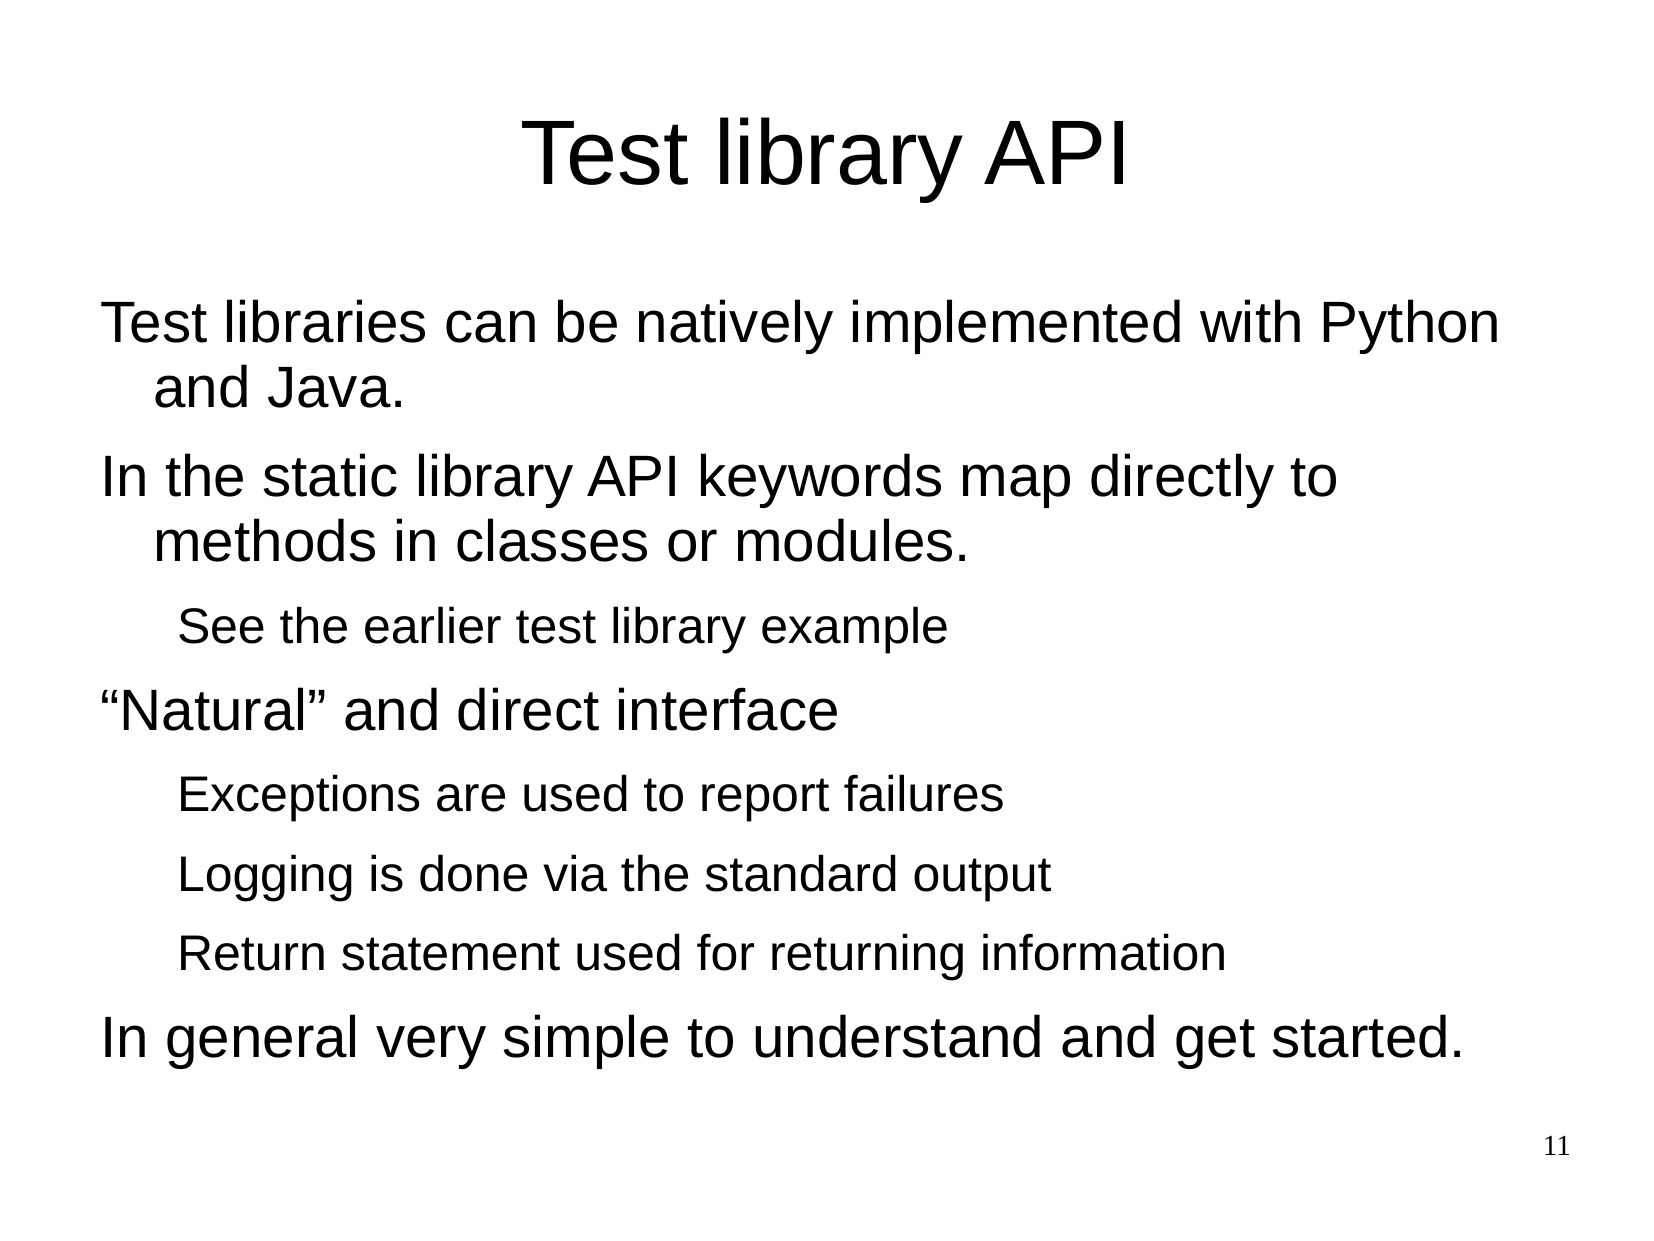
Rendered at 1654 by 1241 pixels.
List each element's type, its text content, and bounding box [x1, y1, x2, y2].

list Test libraries can be natively implemented with Python and Java. In the static library API keywords map directly to methods in classes or modules. See the earlier test library example “Natural” and direct interface Exceptions are used to report failures Logging is done via the standard output Return statement used for returning information In general very simple to understand and get started. [82, 290, 1571, 1140]
title Test library API [82, 56, 1571, 250]
